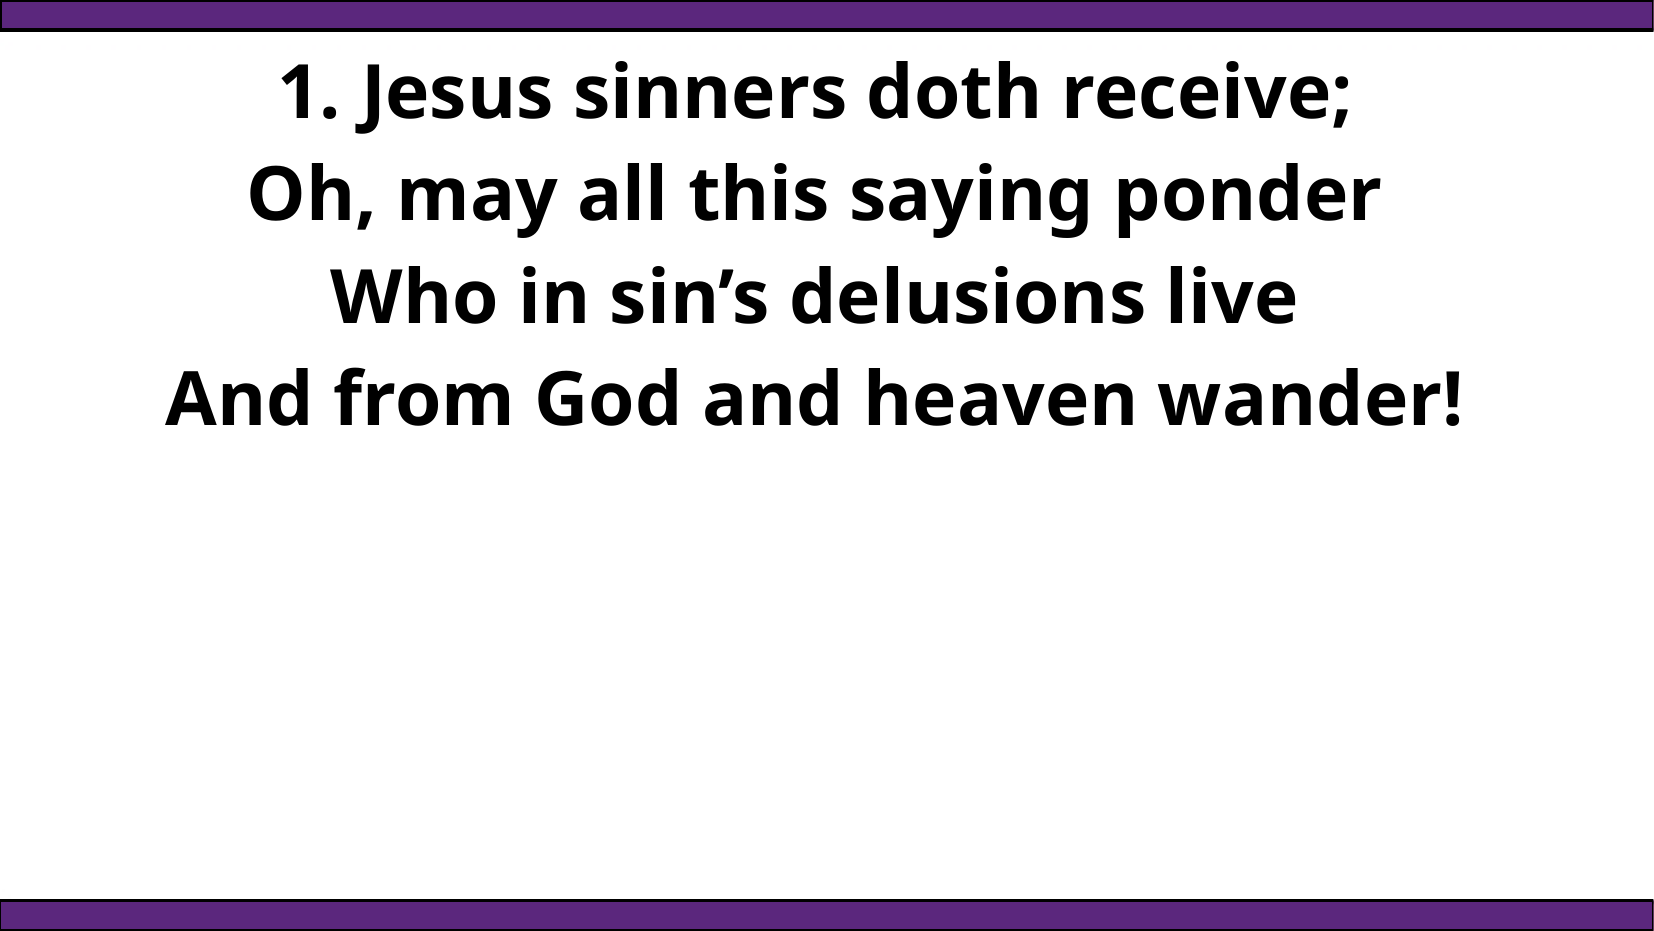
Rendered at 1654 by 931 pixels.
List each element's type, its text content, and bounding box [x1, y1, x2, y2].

text_box [0, 900, 1654, 931]
text_box [0, 0, 1654, 31]
text_box 1. Jesus sinners doth receive; Oh, may all this saying ponder Who in sin’s delusions live And from God and heaven wander! [60, 30, 1591, 445]
picture [0, 31, 1654, 900]
